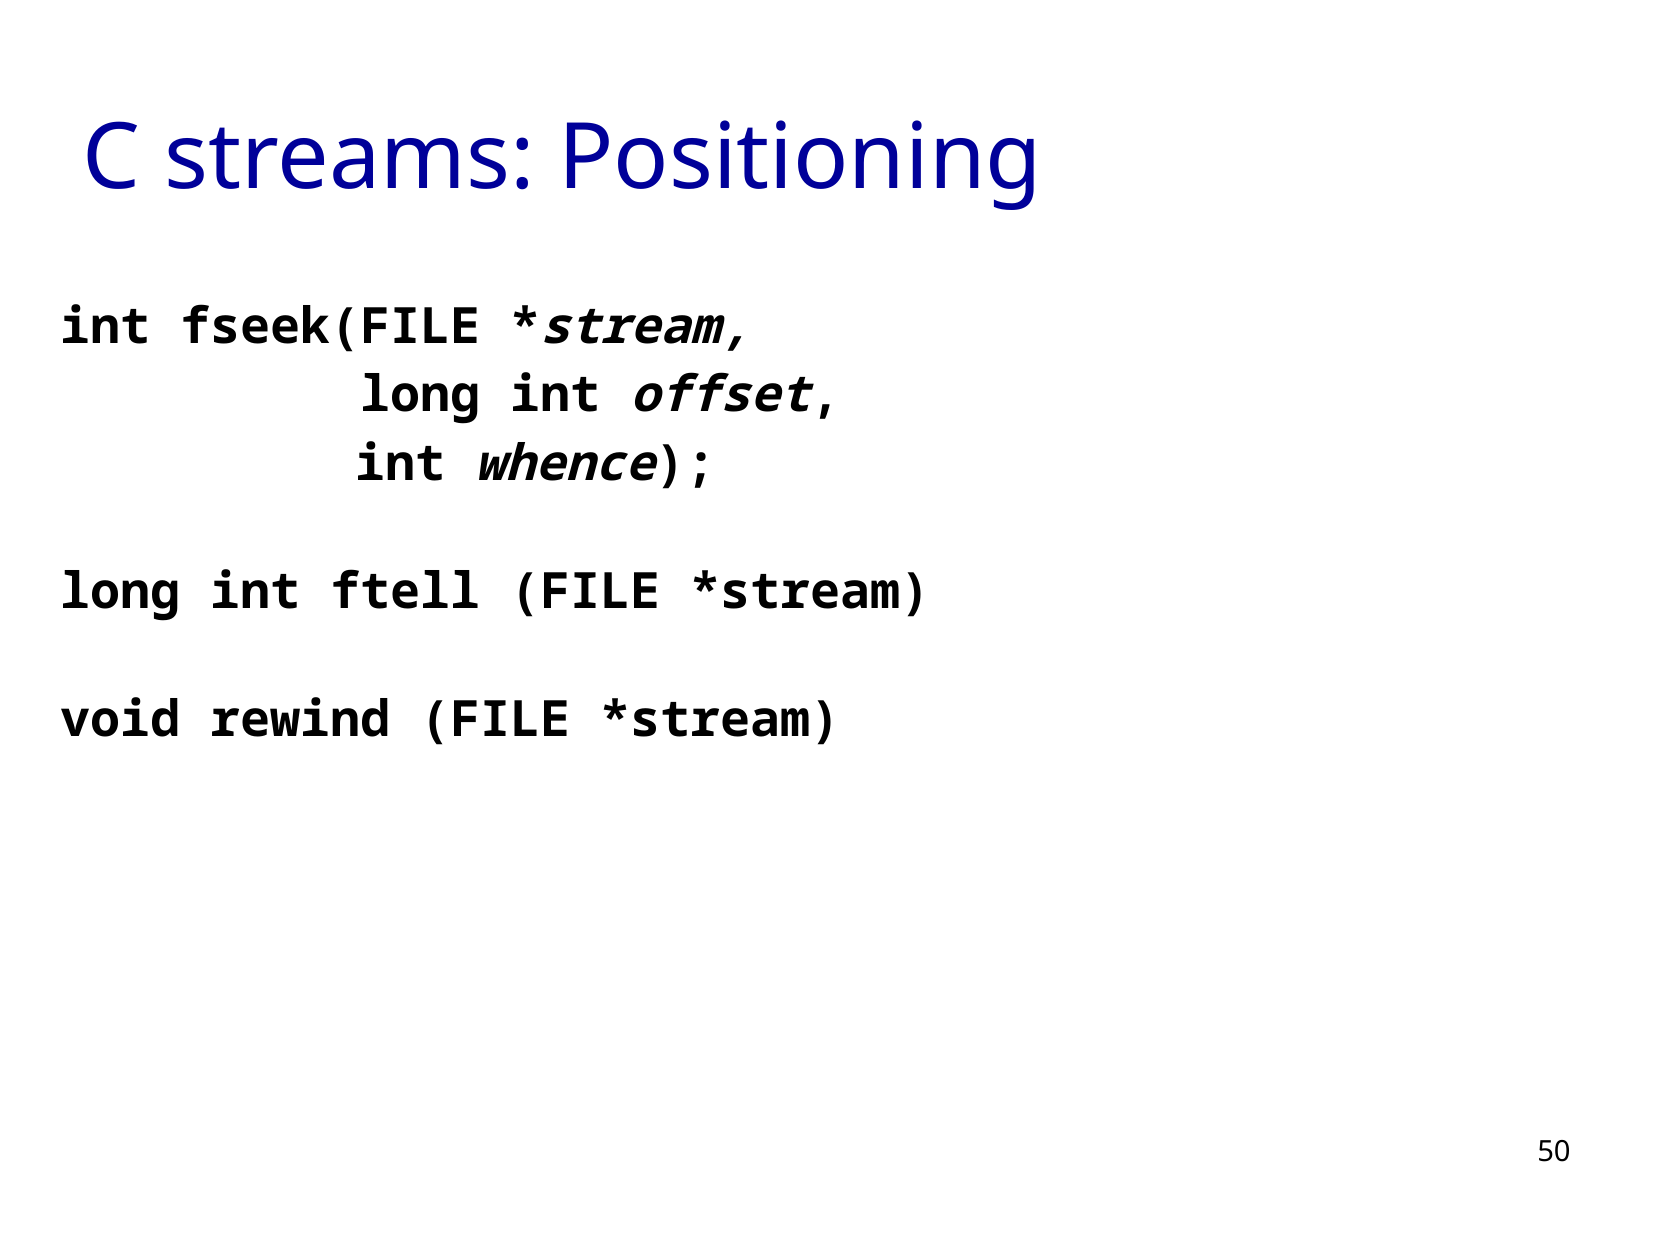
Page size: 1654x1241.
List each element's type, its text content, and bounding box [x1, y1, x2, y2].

list int fseek(FILE *stream, long int offset, int whence); long int ftell (FILE *stream) void rewind (FILE *stream) [60, 290, 1571, 1096]
title C streams: Positioning [82, 49, 1571, 257]
